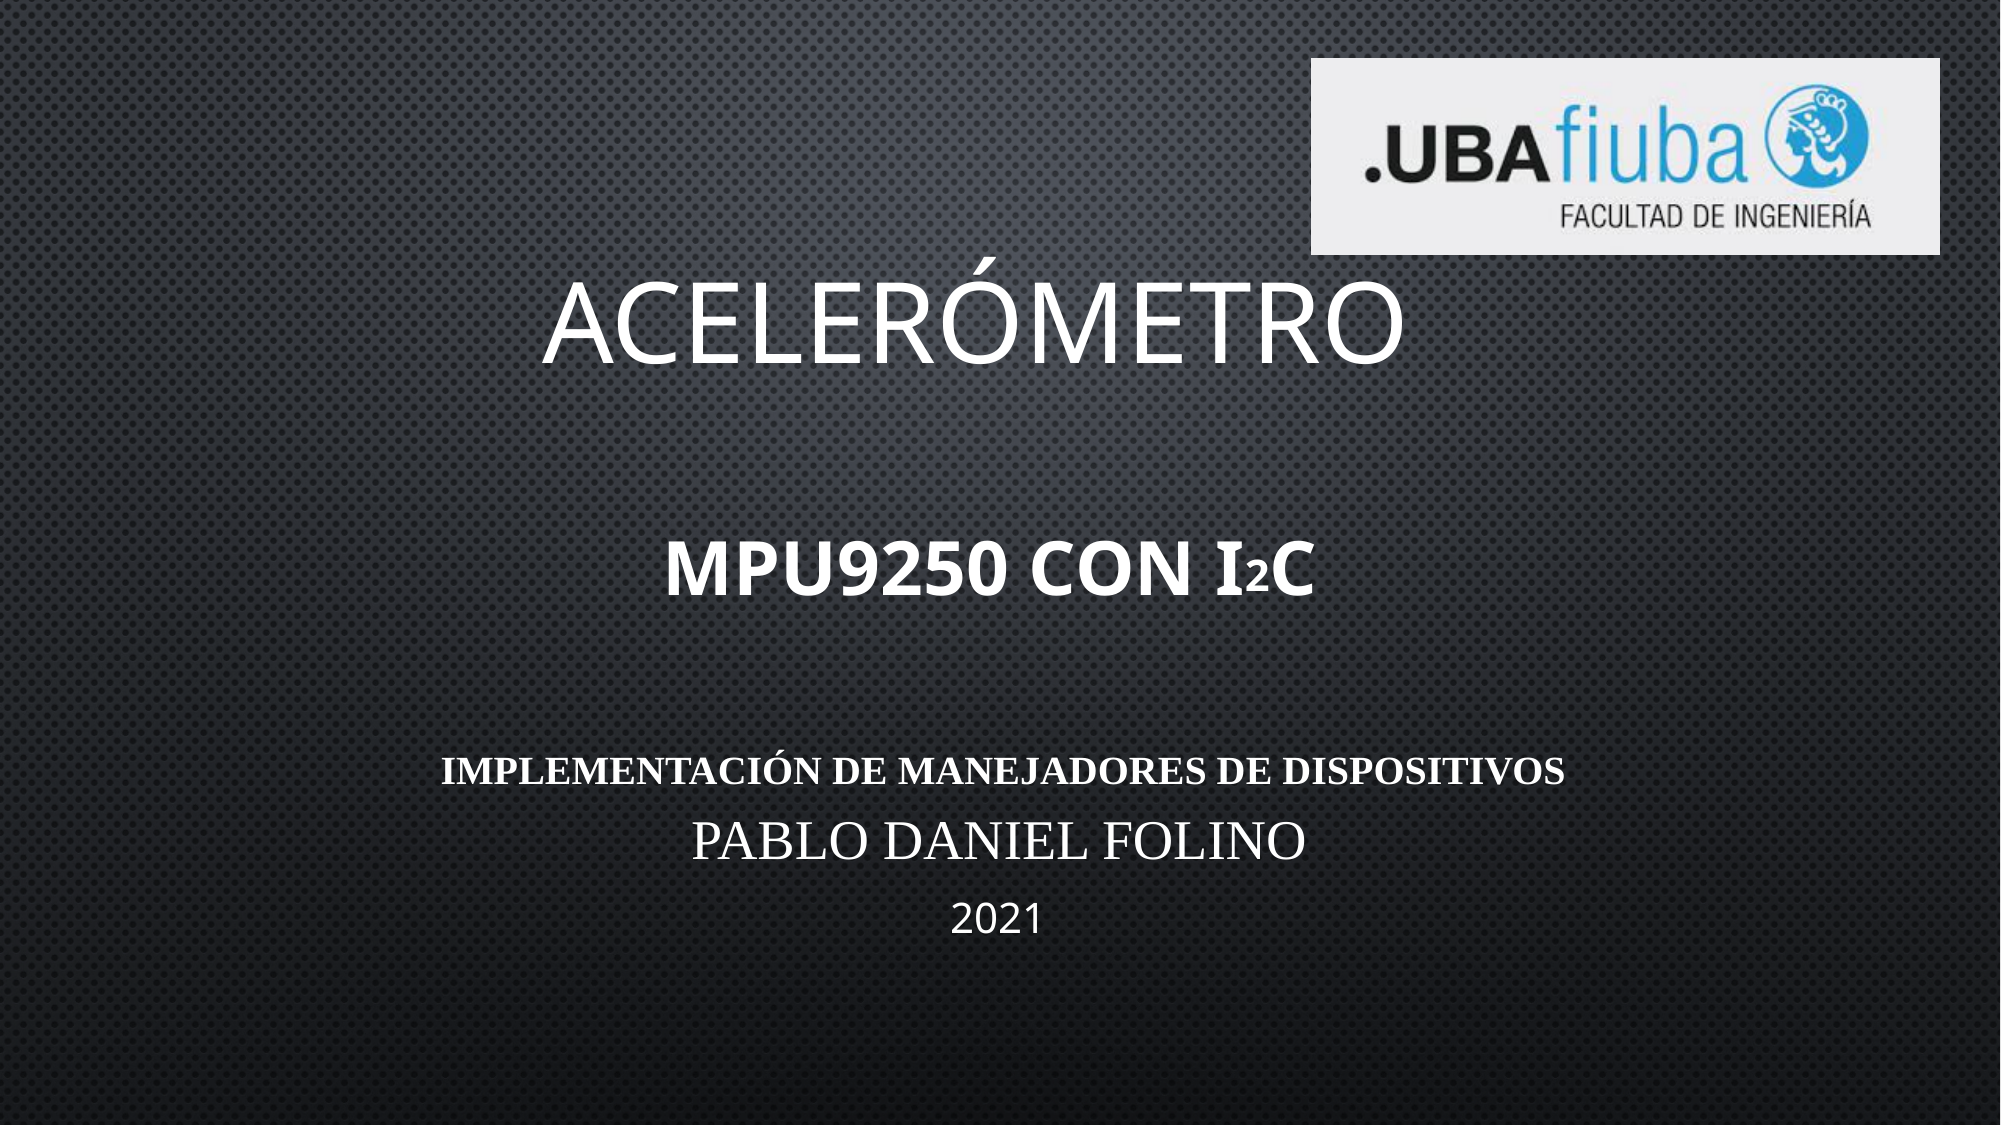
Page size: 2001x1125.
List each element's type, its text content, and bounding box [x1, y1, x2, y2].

title Acelerómetro MPU9250 con I2C [413, 236, 1568, 625]
subtitle Implementación de Manejadores de Dispositivos Pablo Daniel folino 2021 [287, 736, 1711, 950]
picture [0, 0, 2001, 1125]
